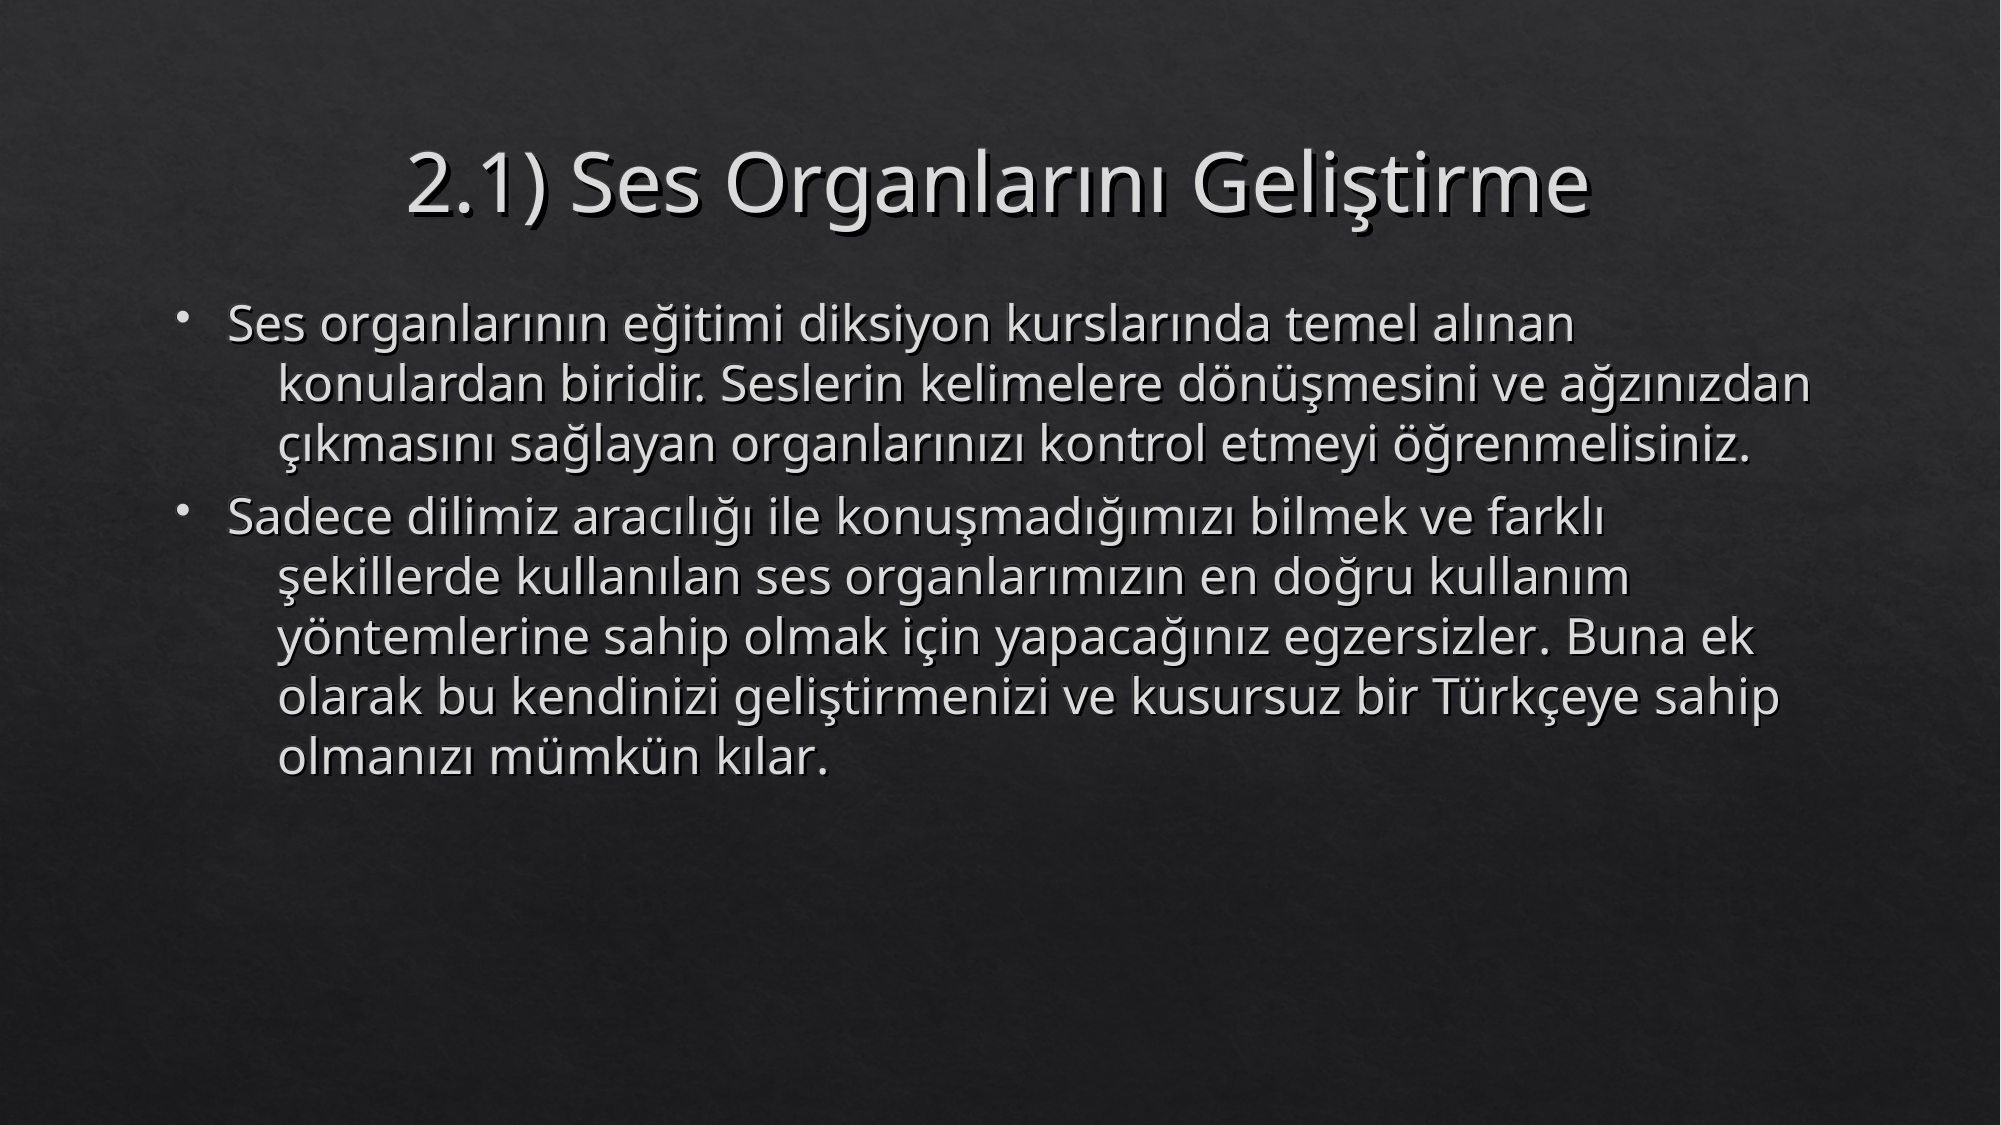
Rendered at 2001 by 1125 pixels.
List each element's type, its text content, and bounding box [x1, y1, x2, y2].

list Ses organlarının eğitimi diksiyon kurslarında temel alınan konulardan biridir. Seslerin kelimelere dönüşmesini ve ağzınızdan çıkmasını sağlayan organlarınızı kontrol etmeyi öğrenmelisiniz. Sadece dilimiz aracılığı ile konuşmadığımızı bilmek ve farklı şekillerde kullanılan ses organlarımızın en doğru kullanım yöntemlerine sahip olmak için yapacağınız egzersizler. Buna ek olarak bu kendinizi geliştirmenizi ve kusursuz bir Türkçeye sahip olmanızı mümkün kılar. [149, 284, 1849, 950]
title 2.1) Ses Organlarını Geliştirme [149, 99, 1849, 260]
